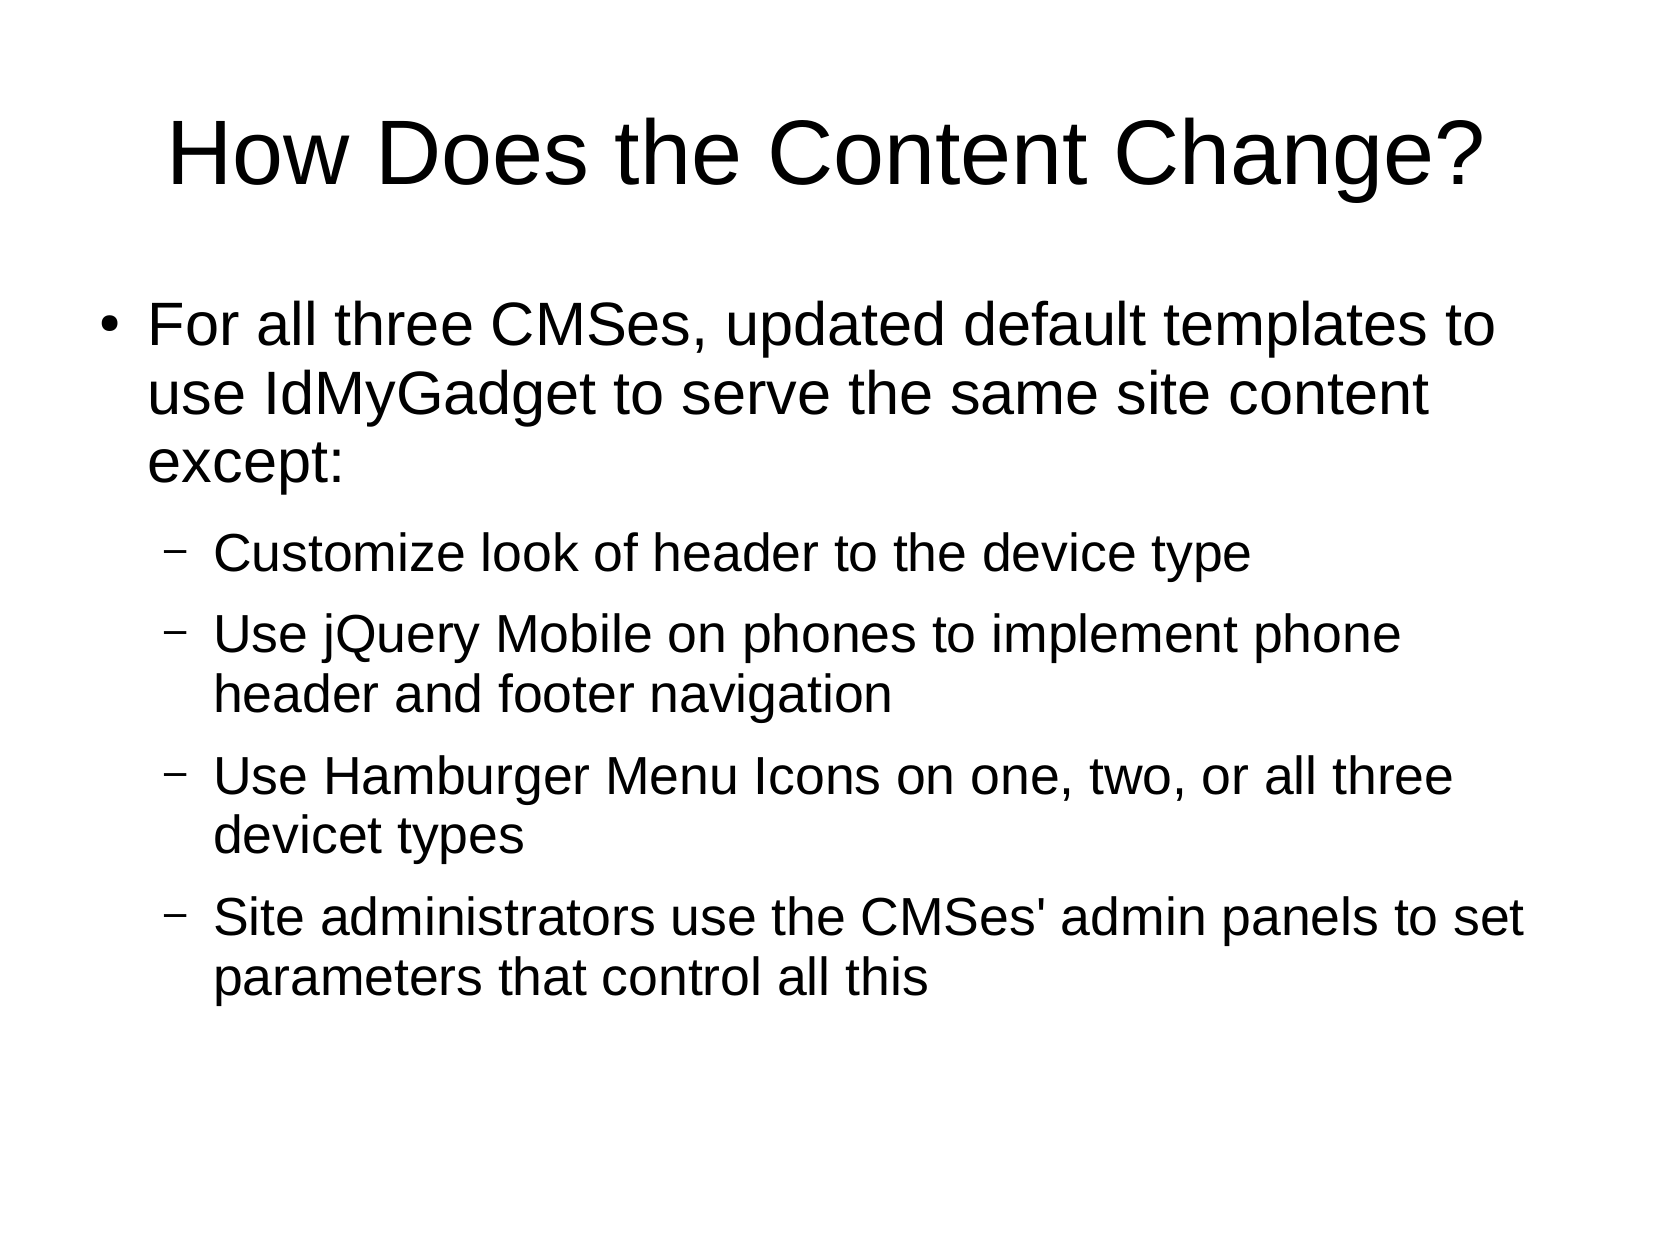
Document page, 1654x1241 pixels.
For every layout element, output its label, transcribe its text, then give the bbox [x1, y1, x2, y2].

title How Does the Content Change? [82, 49, 1571, 257]
list For all three CMSes, updated default templates to use IdMyGadget to serve the same site content except: Customize look of header to the device type Use jQuery Mobile on phones to implement phone header and footer navigation Use Hamburger Menu Icons on one, two, or all three devicet types Site administrators use the CMSes' admin panels to set parameters that control all this [82, 290, 1571, 1010]
